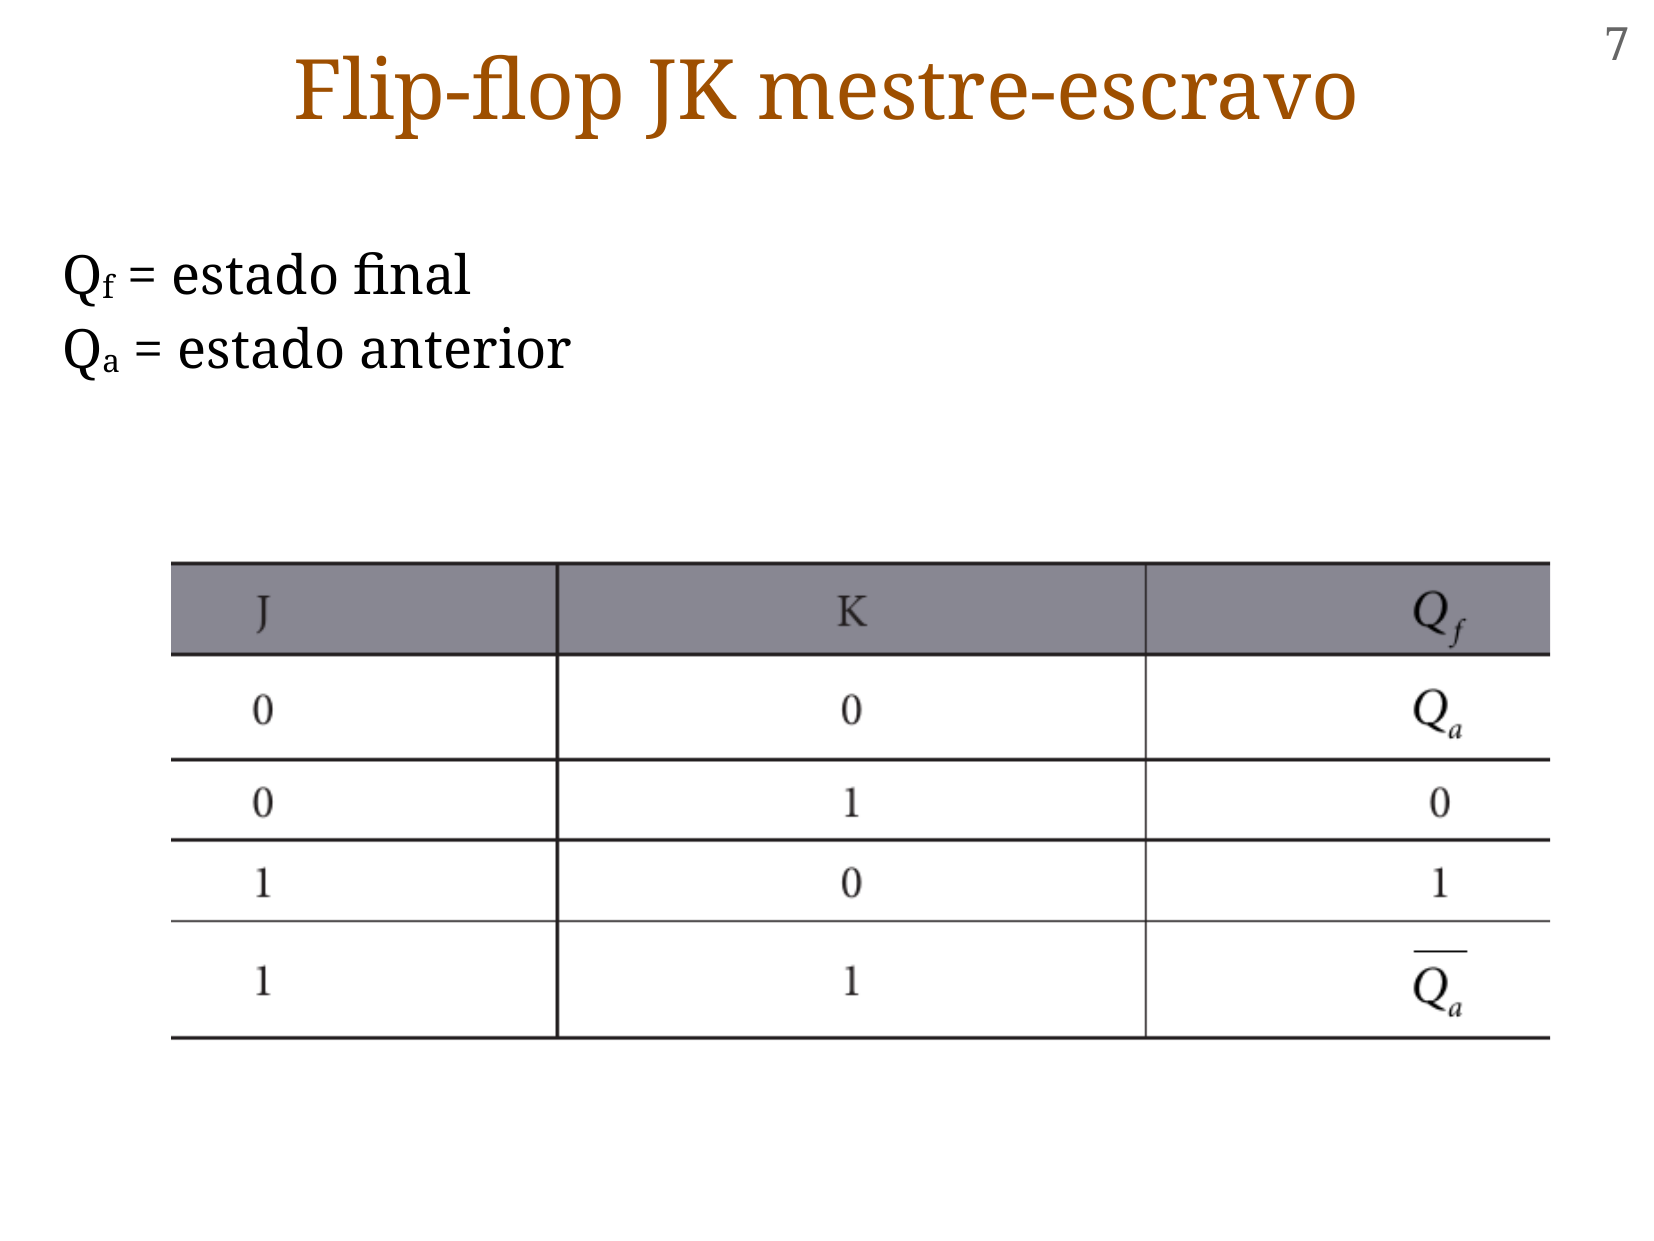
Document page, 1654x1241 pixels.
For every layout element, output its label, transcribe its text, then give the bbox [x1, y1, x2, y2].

title Flip-flop JK mestre-escravo [59, 29, 1595, 148]
picture [171, 555, 1551, 1049]
list Qf = estado final Qa = estado anterior [59, 236, 1595, 1211]
